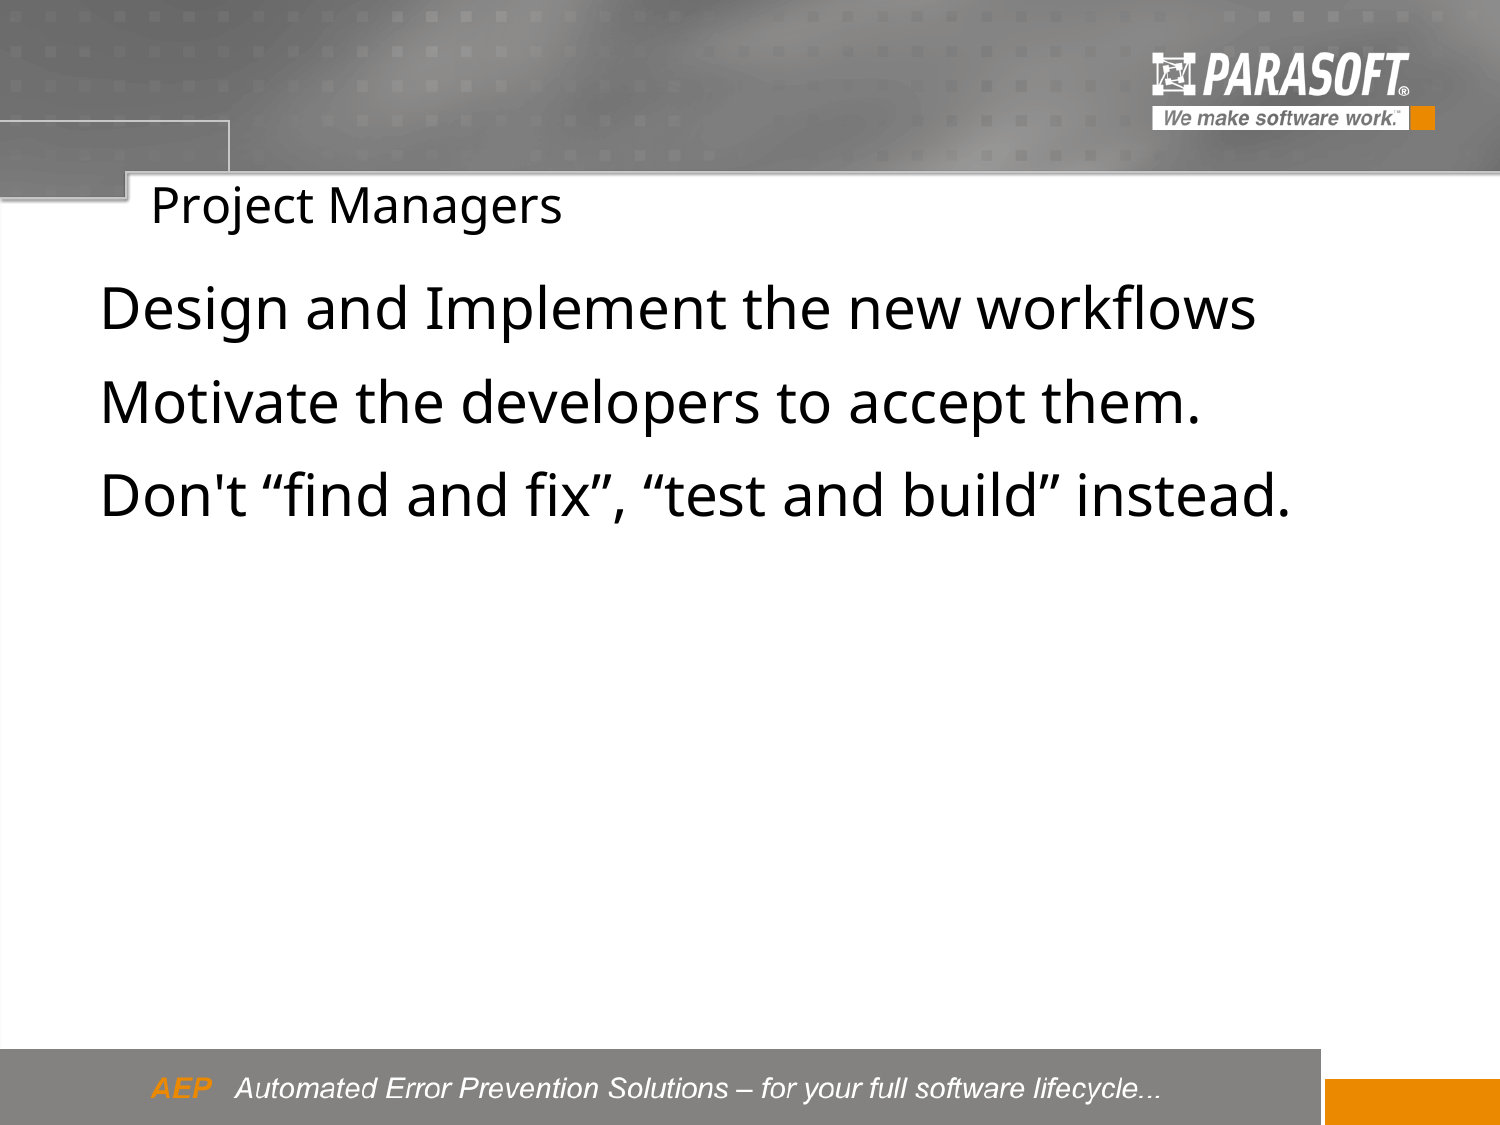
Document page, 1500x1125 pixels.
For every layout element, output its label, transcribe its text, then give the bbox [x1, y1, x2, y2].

picture [0, 0, 1500, 1125]
title Project Managers [150, 173, 1426, 235]
list Design and Implement the new workflows Motivate the developers to accept them. Don't “find and fix”, “test and build” instead. [99, 267, 1450, 995]
